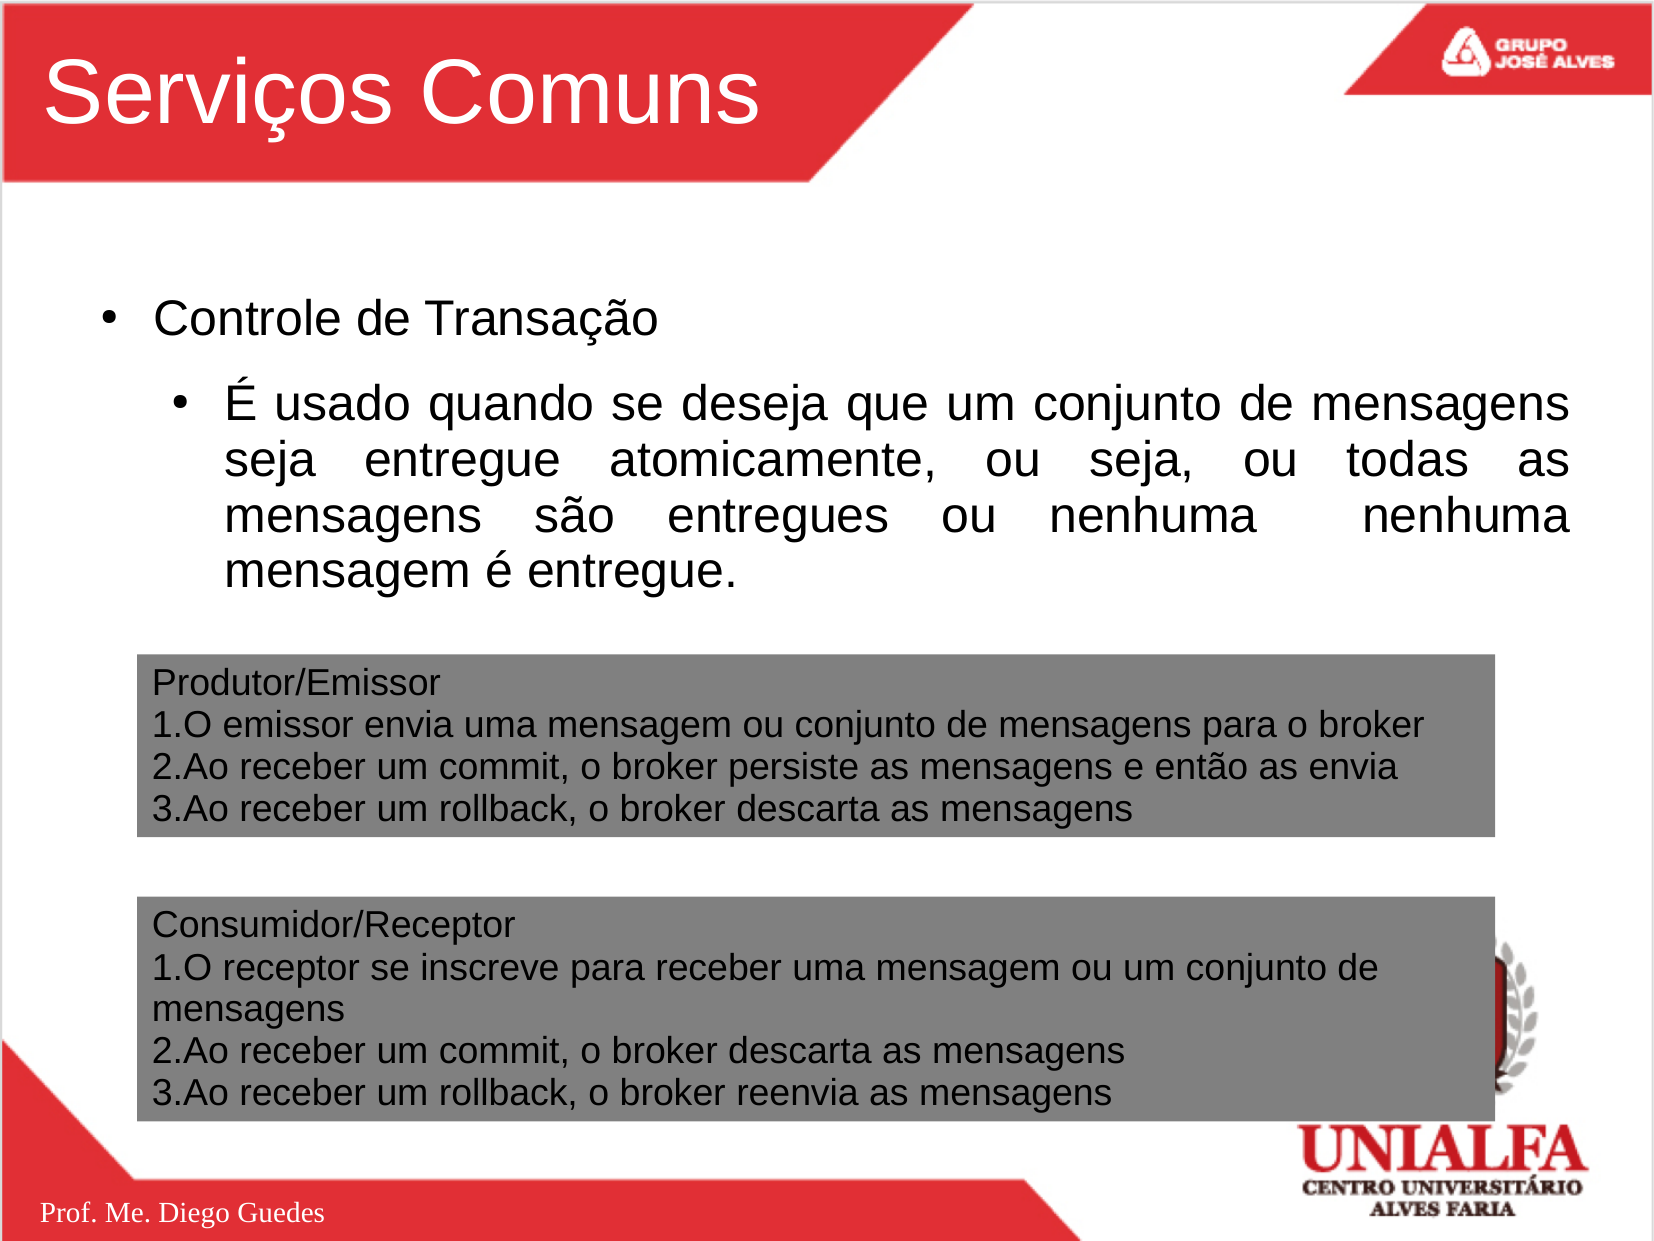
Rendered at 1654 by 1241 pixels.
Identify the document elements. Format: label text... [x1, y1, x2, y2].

title Serviços Comuns [6, 11, 799, 174]
text_box Produtor/Emissor 1.O emissor envia uma mensagem ou conjunto de mensagens para o broker 2.Ao receber um commit, o broker persiste as mensagens e então as envia 3.Ao receber um rollback, o broker descarta as mensagens [137, 654, 1496, 838]
text_box Consumidor/Receptor 1.O receptor se inscreve para receber uma mensagem ou um conjunto de mensagens 2.Ao receber um commit, o broker descarta as mensagens 3.Ao receber um rollback, o broker reenvia as mensagens [137, 896, 1496, 1122]
list Controle de Transação É usado quando se deseja que um conjunto de mensagens seja entregue atomicamente, ou seja, ou todas as mensagens são entregues ou nenhuma nenhuma mensagem é entregue. [82, 290, 1571, 1010]
picture [0, 0, 1654, 1241]
